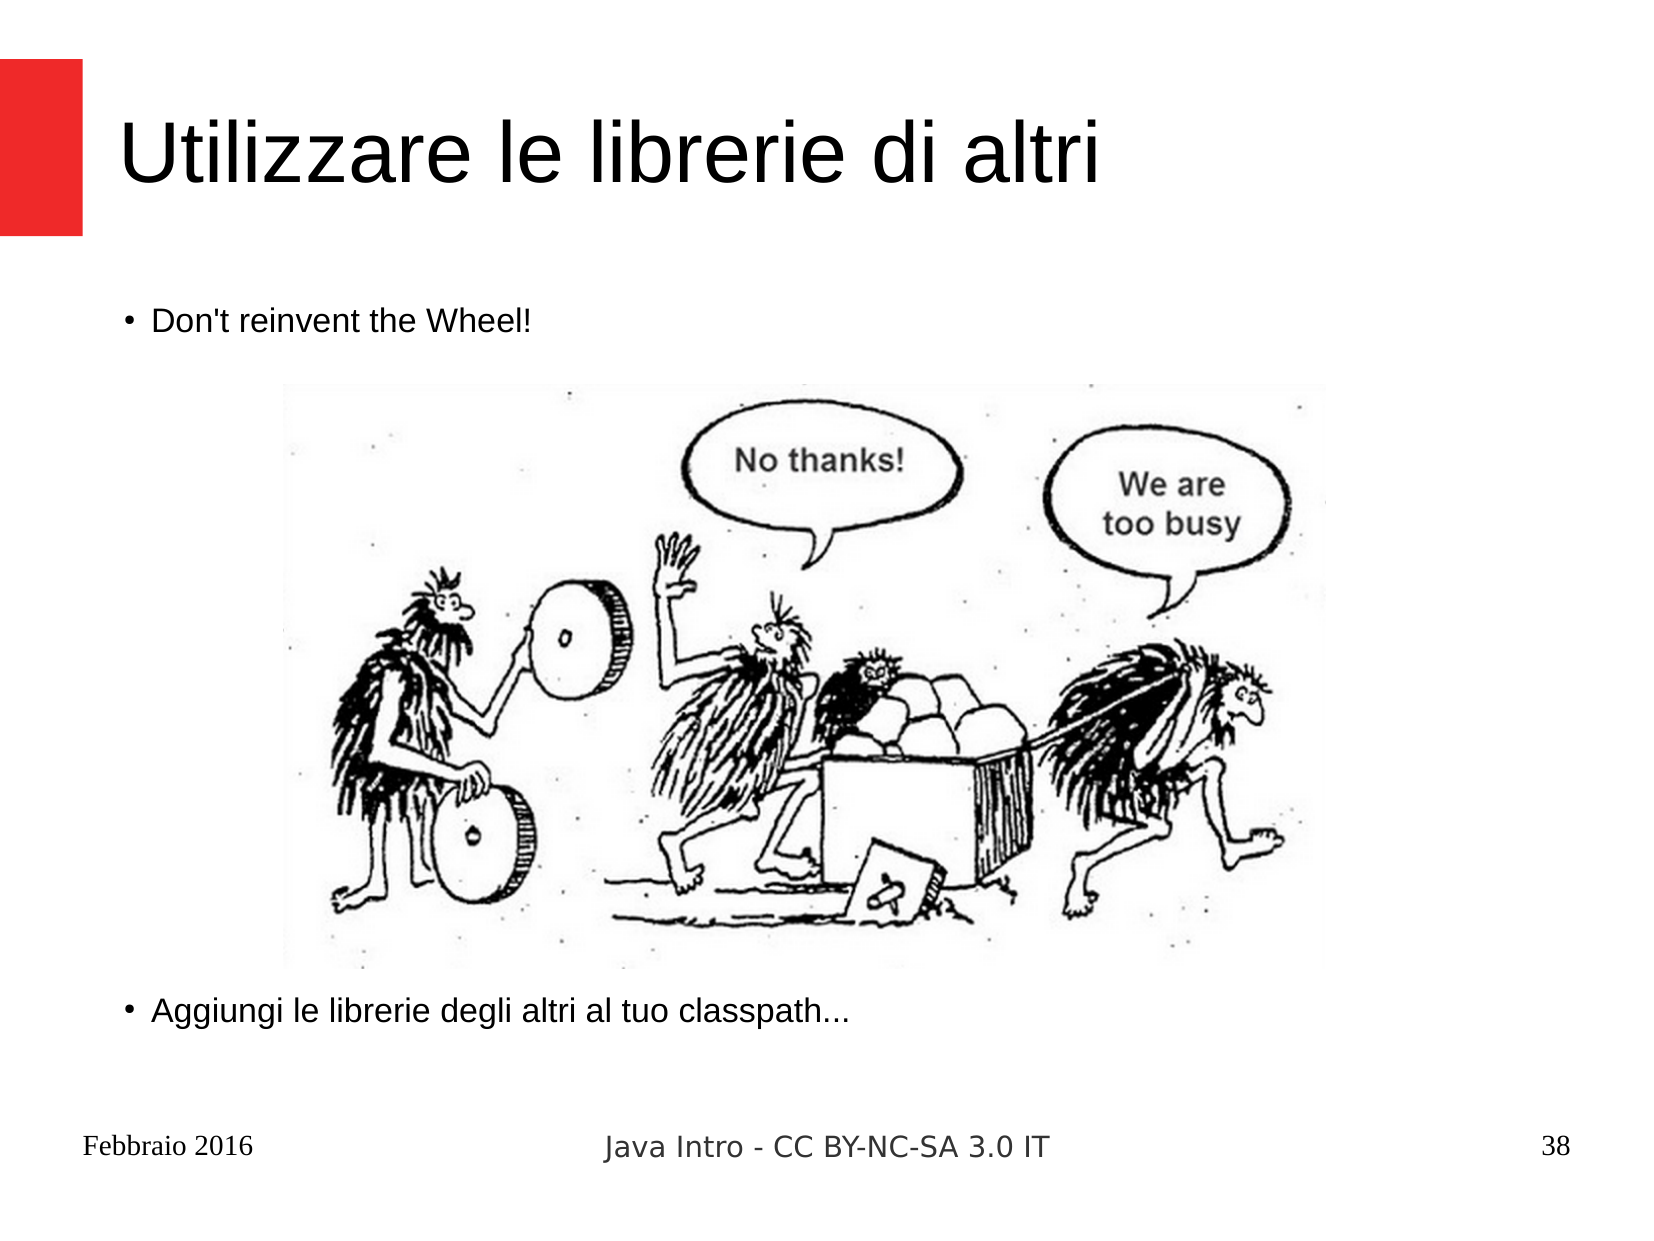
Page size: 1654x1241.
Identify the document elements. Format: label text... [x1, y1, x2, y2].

list Don't reinvent the Wheel! Aggiungi le librerie degli altri al tuo classpath... [114, 302, 1539, 1033]
title Utilizzare le librerie di altri [118, 49, 1607, 257]
picture [283, 384, 1326, 969]
